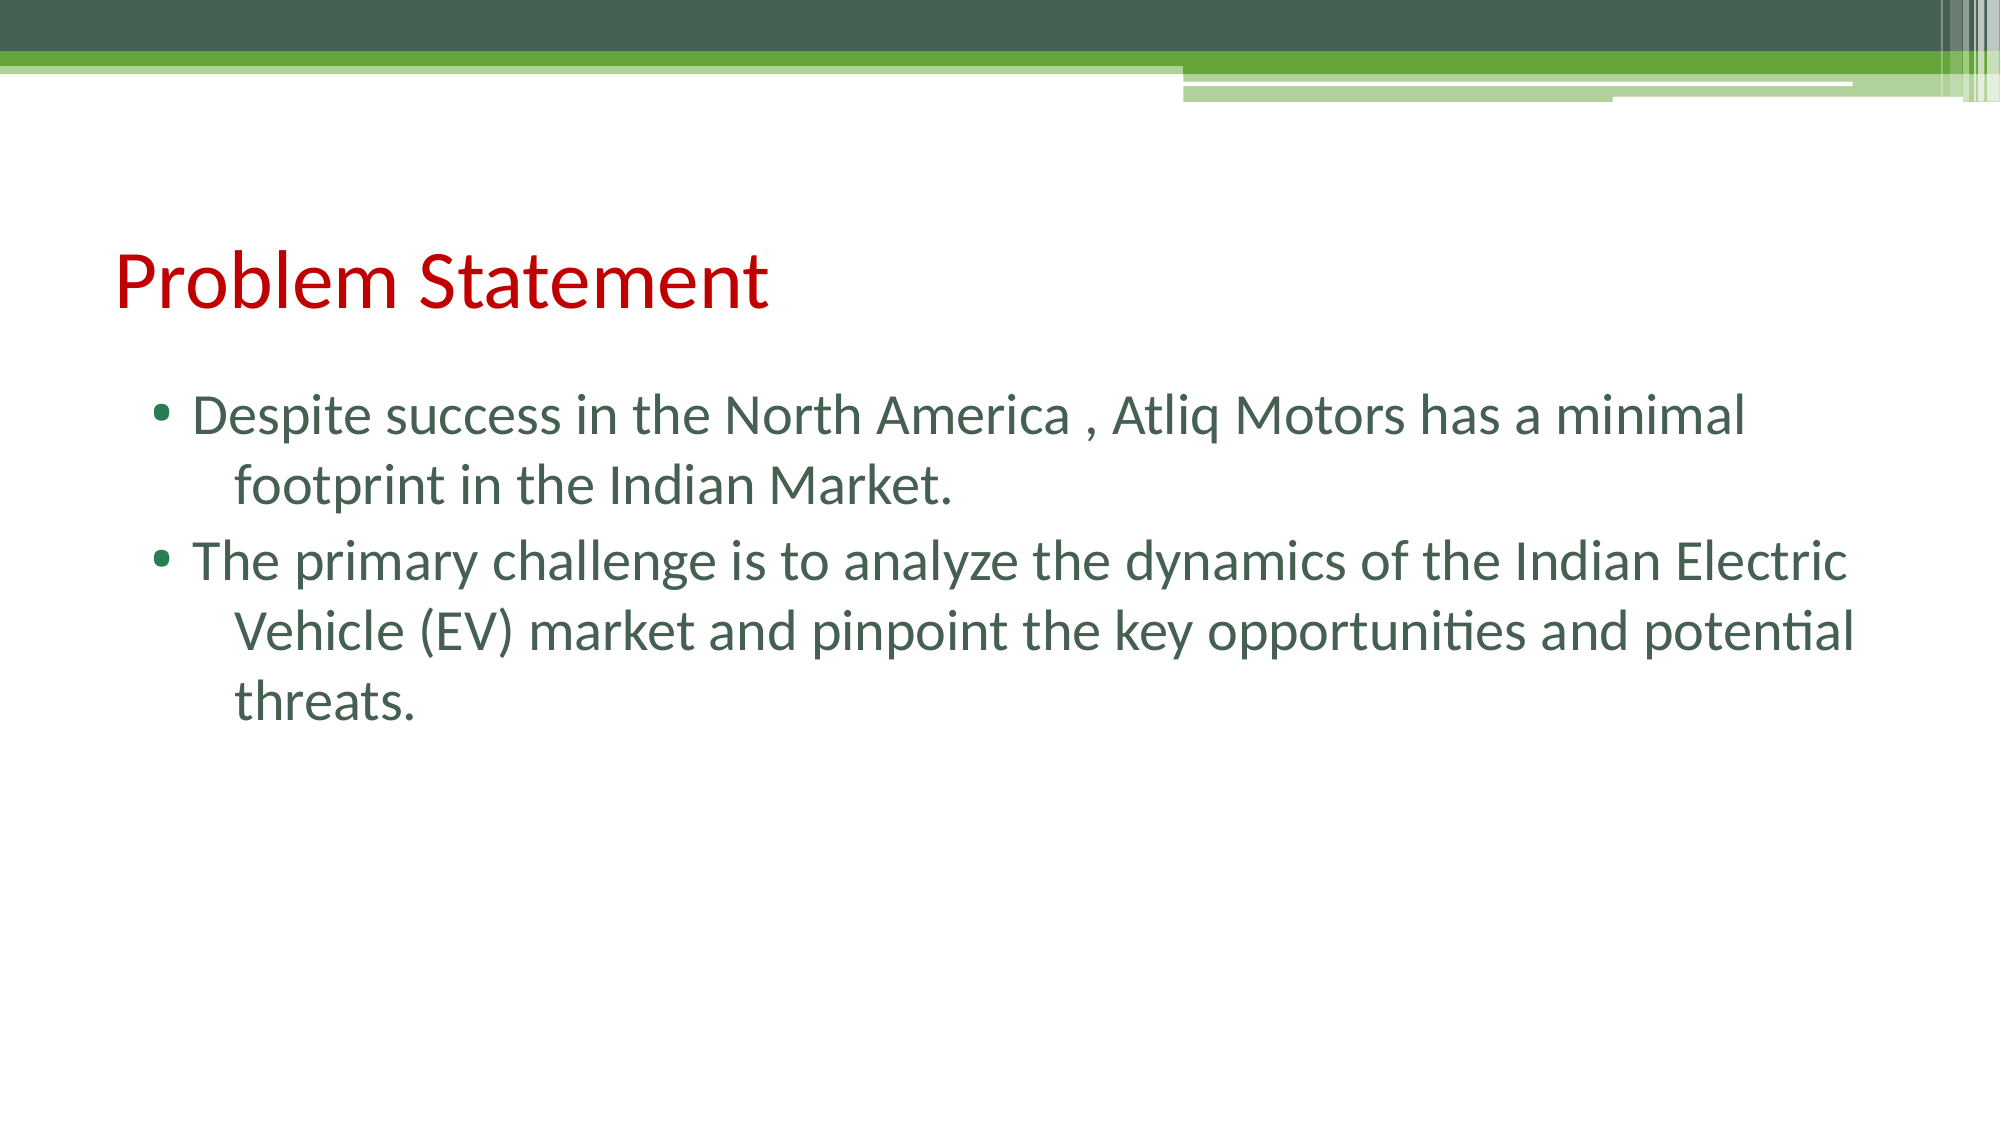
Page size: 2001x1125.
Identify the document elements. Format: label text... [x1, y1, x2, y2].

list Despite success in the North America , Atliq Motors has a minimal footprint in the Indian Market. The primary challenge is to analyze the dynamics of the Indian Electric Vehicle (EV) market and pinpoint the key opportunities and potential threats. [99, 368, 1900, 1079]
title Problem Statement [99, 187, 1900, 363]
